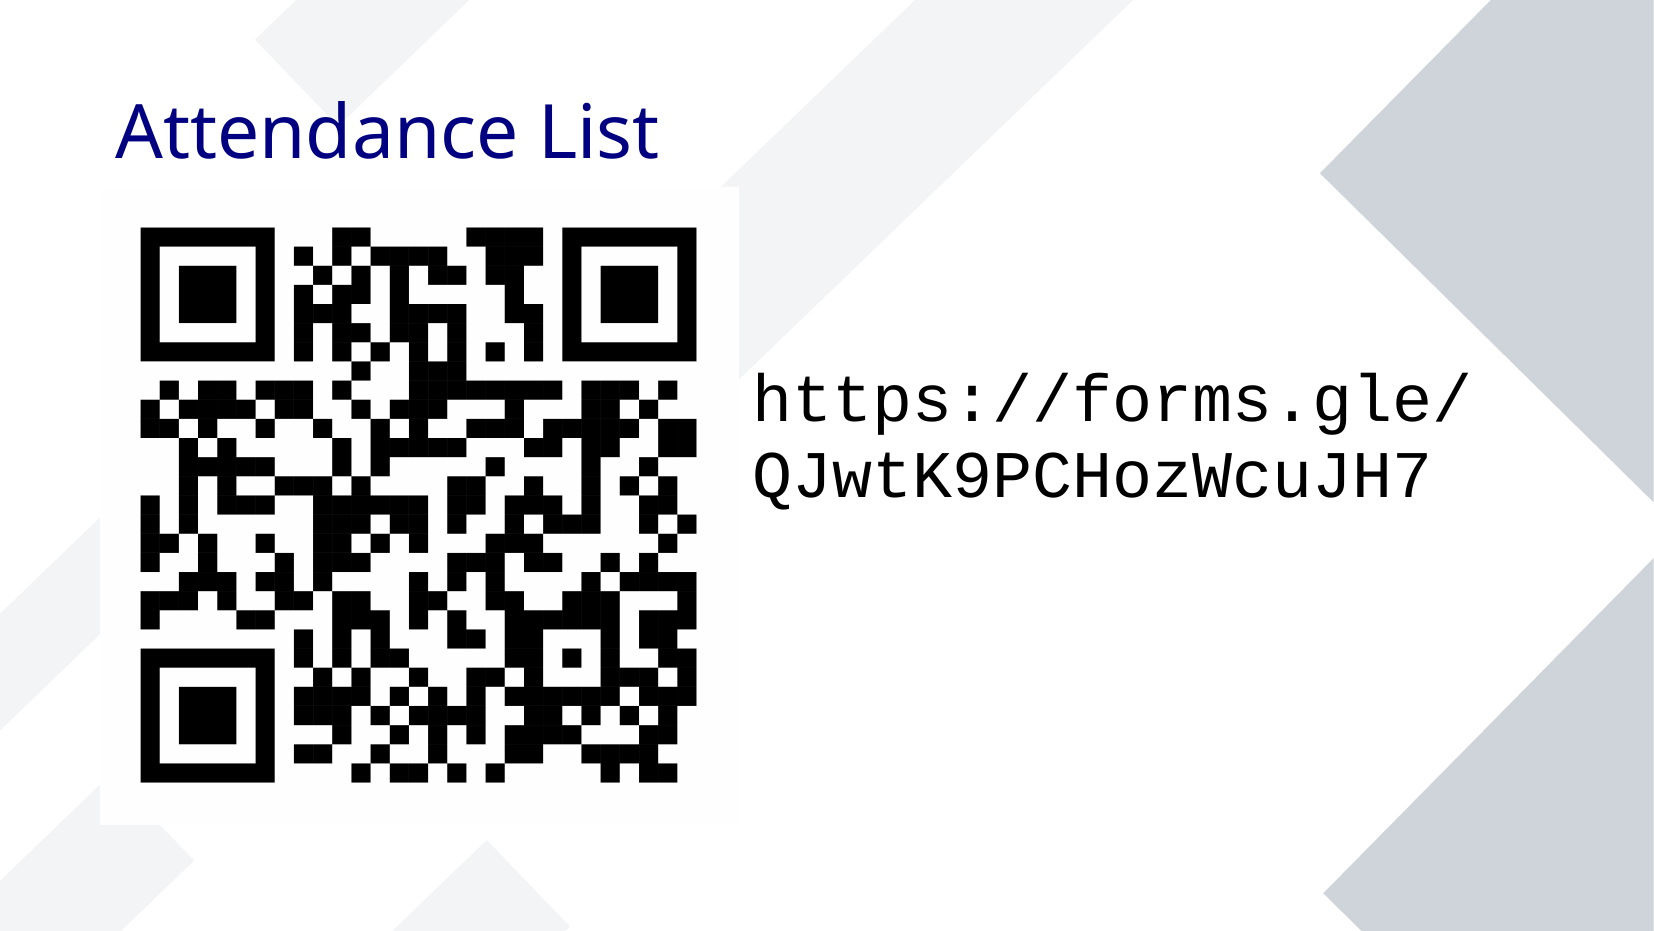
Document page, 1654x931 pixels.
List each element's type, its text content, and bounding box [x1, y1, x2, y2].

text_box https://forms.gle/QJwtK9PCHozWcuJH7 [738, 358, 1564, 601]
picture [100, 187, 739, 826]
text_box Attendance List [100, 70, 676, 187]
